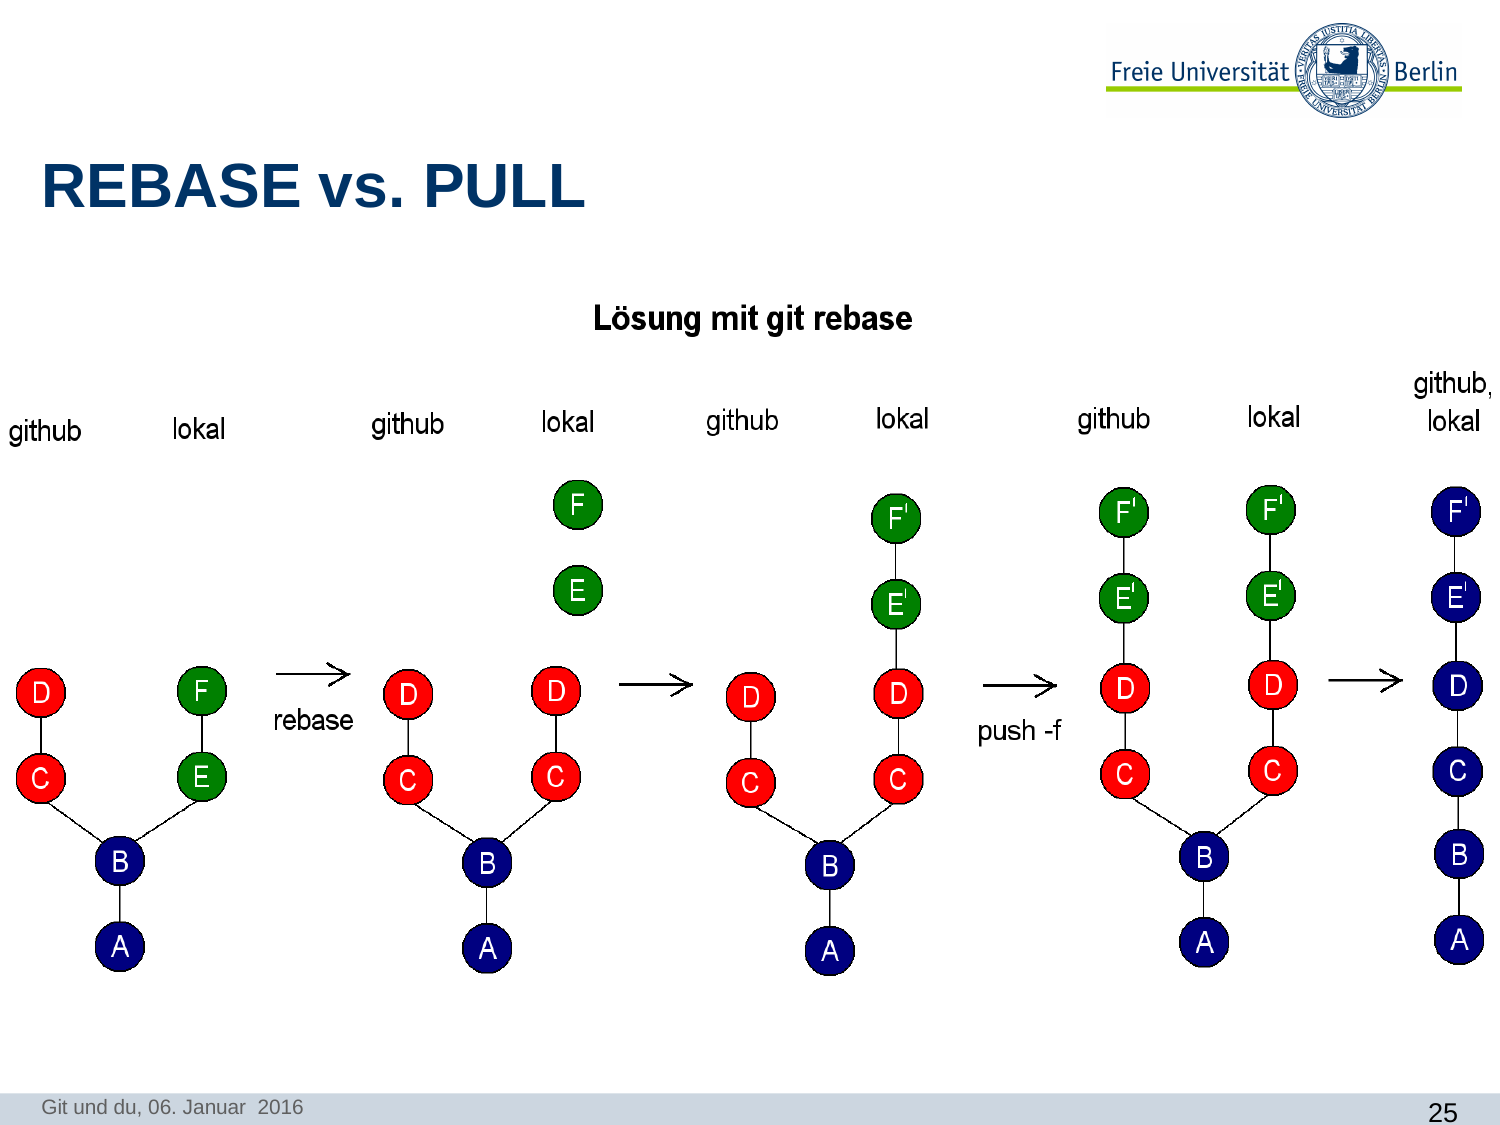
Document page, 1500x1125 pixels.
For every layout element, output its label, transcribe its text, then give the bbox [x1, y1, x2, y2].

picture [0, 279, 1500, 993]
title REBASE vs. PULL [41, 150, 1460, 221]
picture [1106, 23, 1462, 118]
